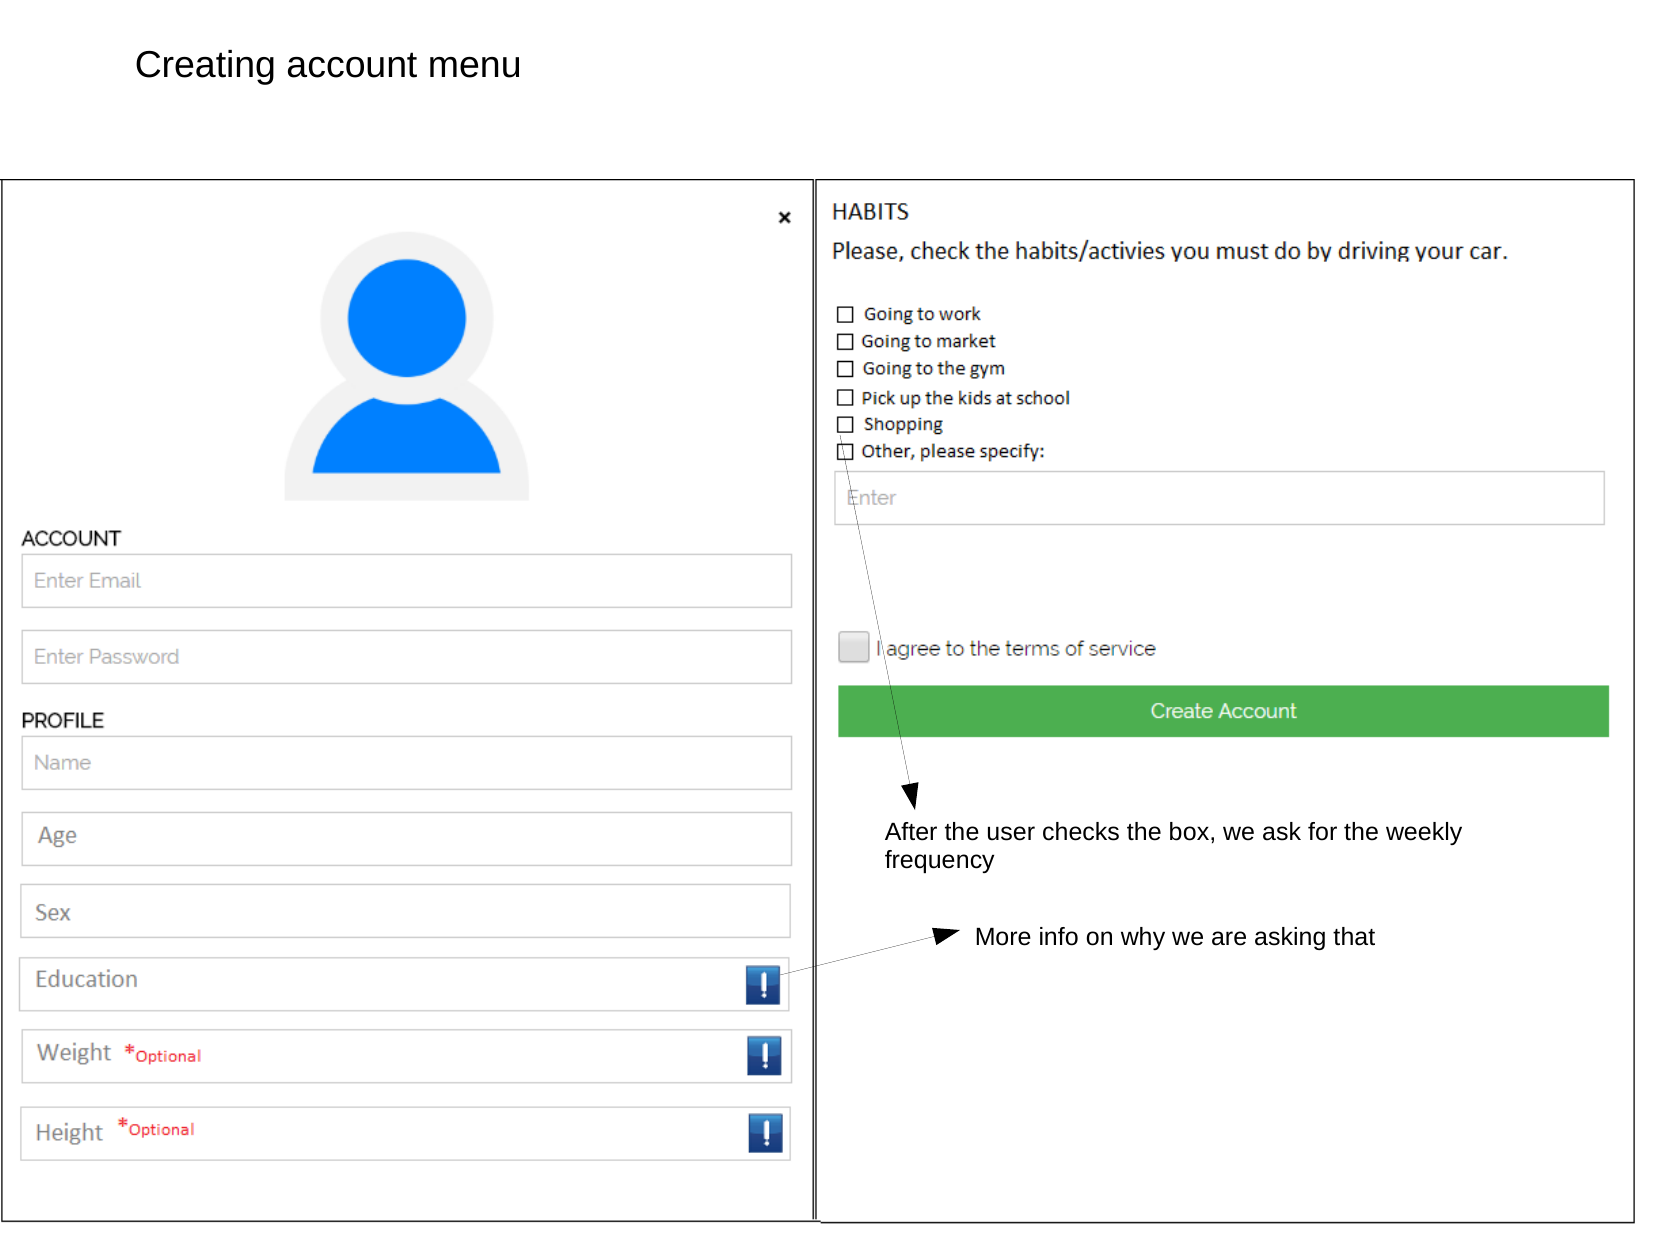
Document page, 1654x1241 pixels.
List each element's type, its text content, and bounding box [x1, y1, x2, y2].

picture [0, 179, 1654, 1233]
text_box Creating account menu [120, 36, 631, 136]
text_box More info on why we are asking that [960, 915, 1411, 961]
text_box After the user checks the box, we ask for the weekly frequency [870, 810, 1486, 881]
